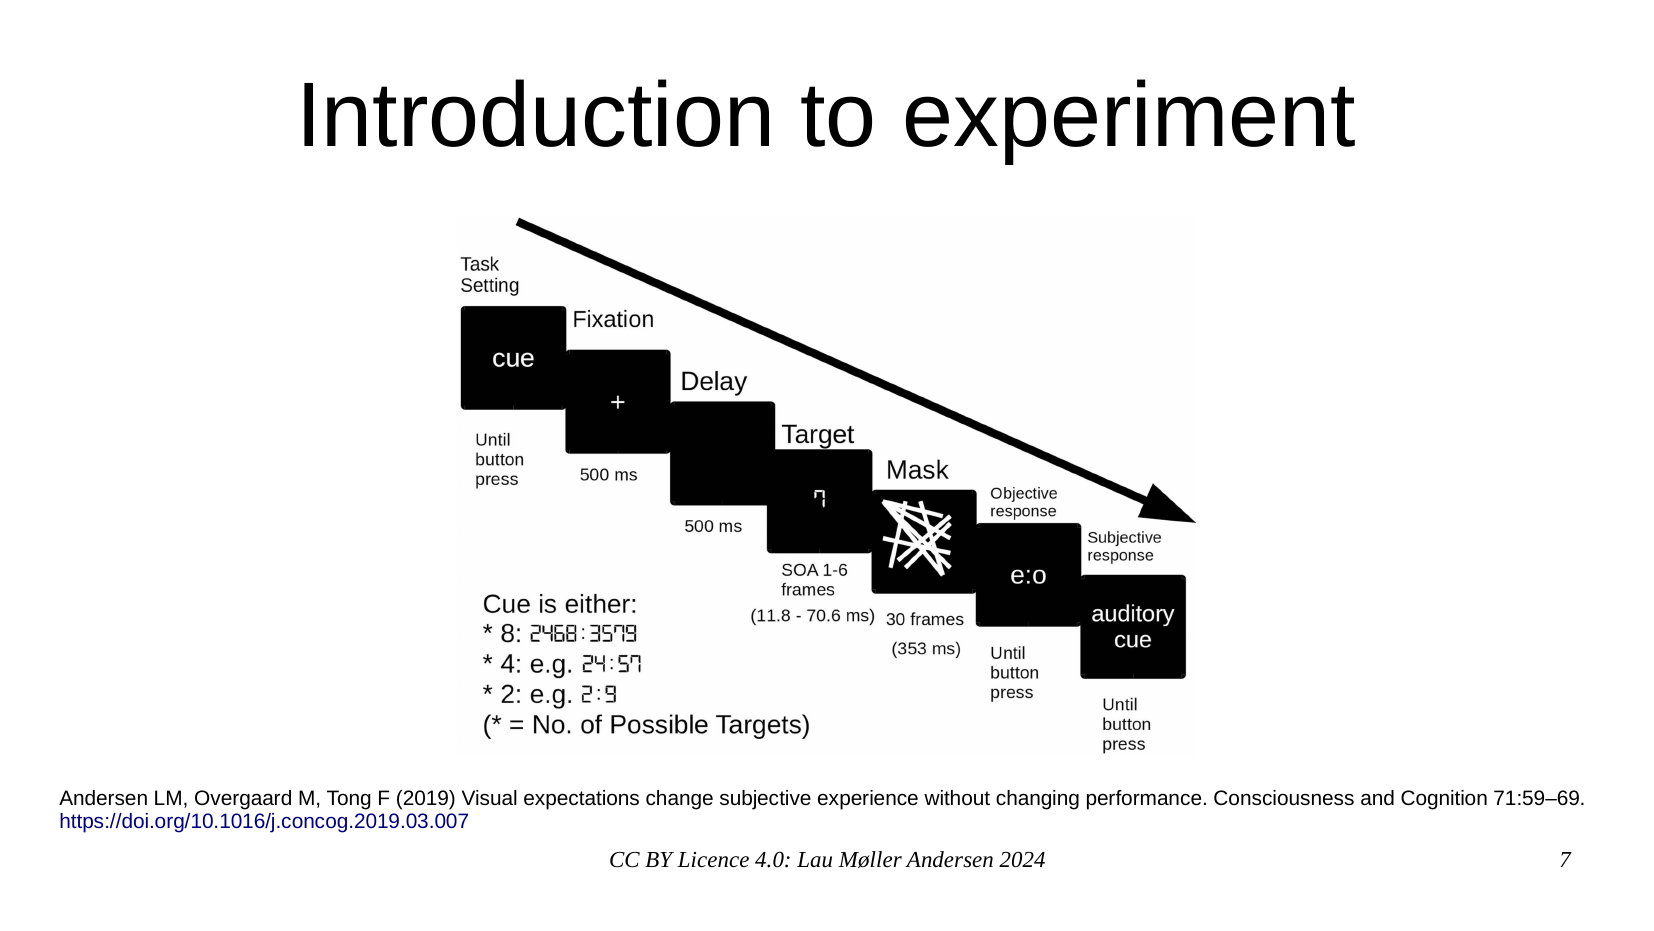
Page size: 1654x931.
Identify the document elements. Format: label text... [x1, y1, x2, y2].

picture [457, 217, 1196, 758]
title Introduction to experiment [82, 37, 1571, 193]
text_box Andersen LM, Overgaard M, Tong F (2019) Visual expectations change subjective experience without changing performance. Consciousness and Cognition 71:59–69. https://doi.org/10.1016/j.concog.2019.03.007 [44, 779, 1607, 841]
